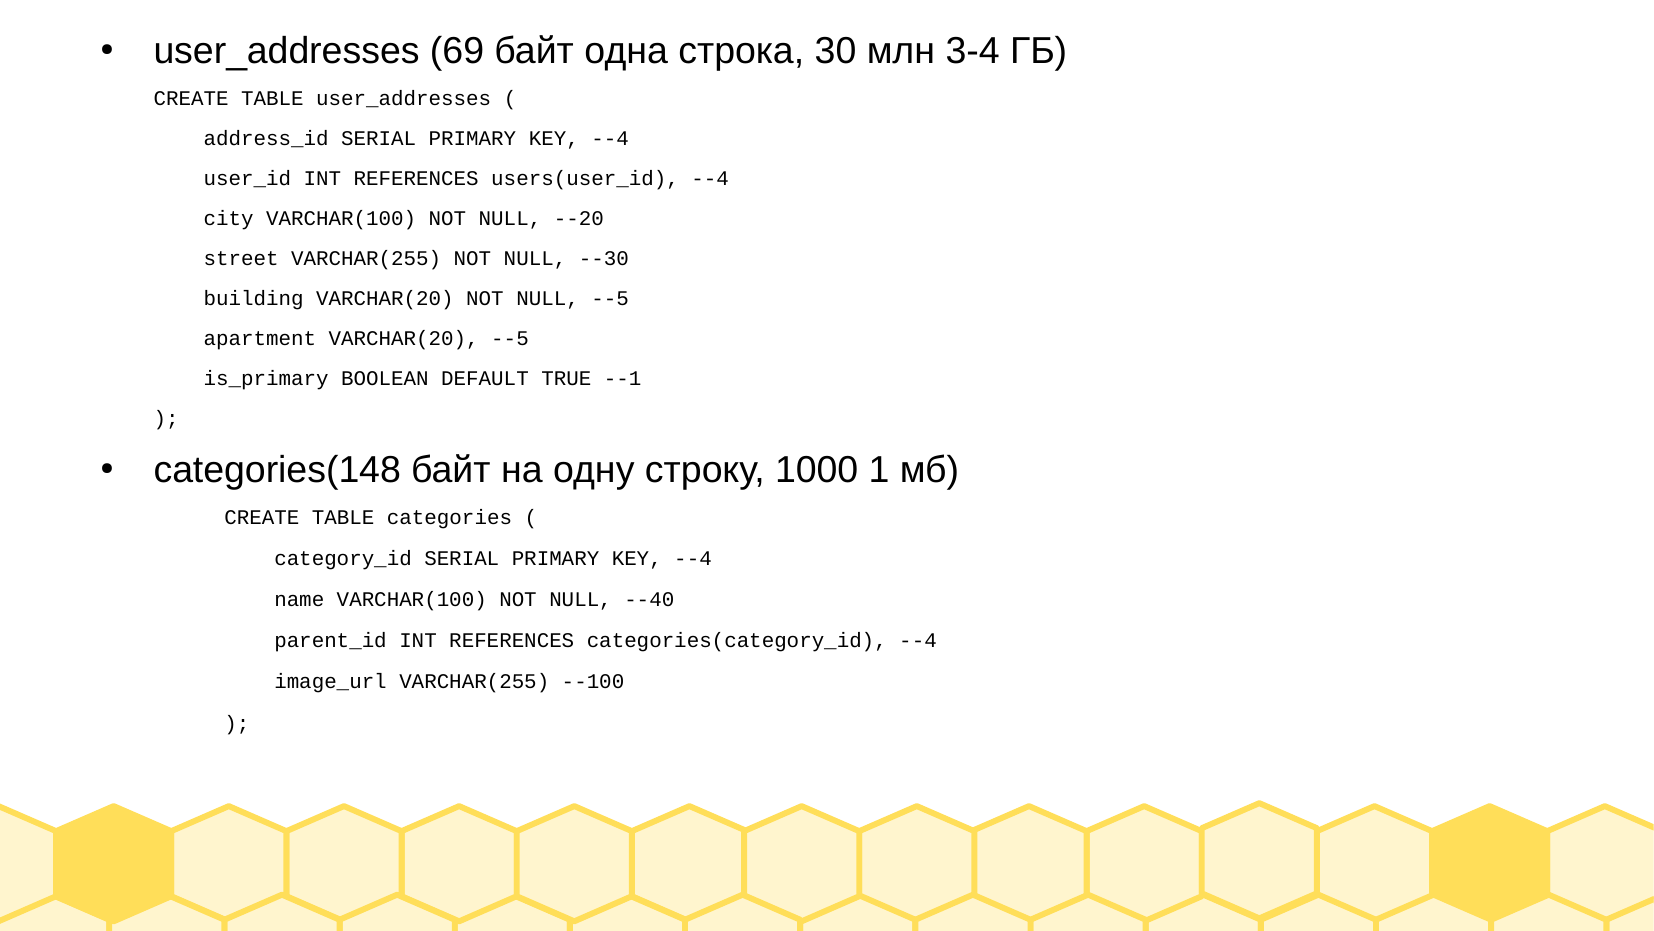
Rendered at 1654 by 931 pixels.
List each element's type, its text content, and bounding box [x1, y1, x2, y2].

list user_addresses (69 байт одна строка, 30 млн 3-4 ГБ) CREATE TABLE user_addresses ( address_id SERIAL PRIMARY KEY, --4 user_id INT REFERENCES users(user_id), --4 city VARCHAR(100) NOT NULL, --20 street VARCHAR(255) NOT NULL, --30 building VARCHAR(20) NOT NULL, --5 apartment VARCHAR(20), --5 is_primary BOOLEAN DEFAULT TRUE --1 ); categories(148 байт на одну строку, 1000 1 мб) CREATE TABLE categories ( category_id SERIAL PRIMARY KEY, --4 name VARCHAR(100) NOT NULL, --40 parent_id INT REFERENCES categories(category_id), --4 image_url VARCHAR(255) --100 ); [82, 29, 1571, 739]
